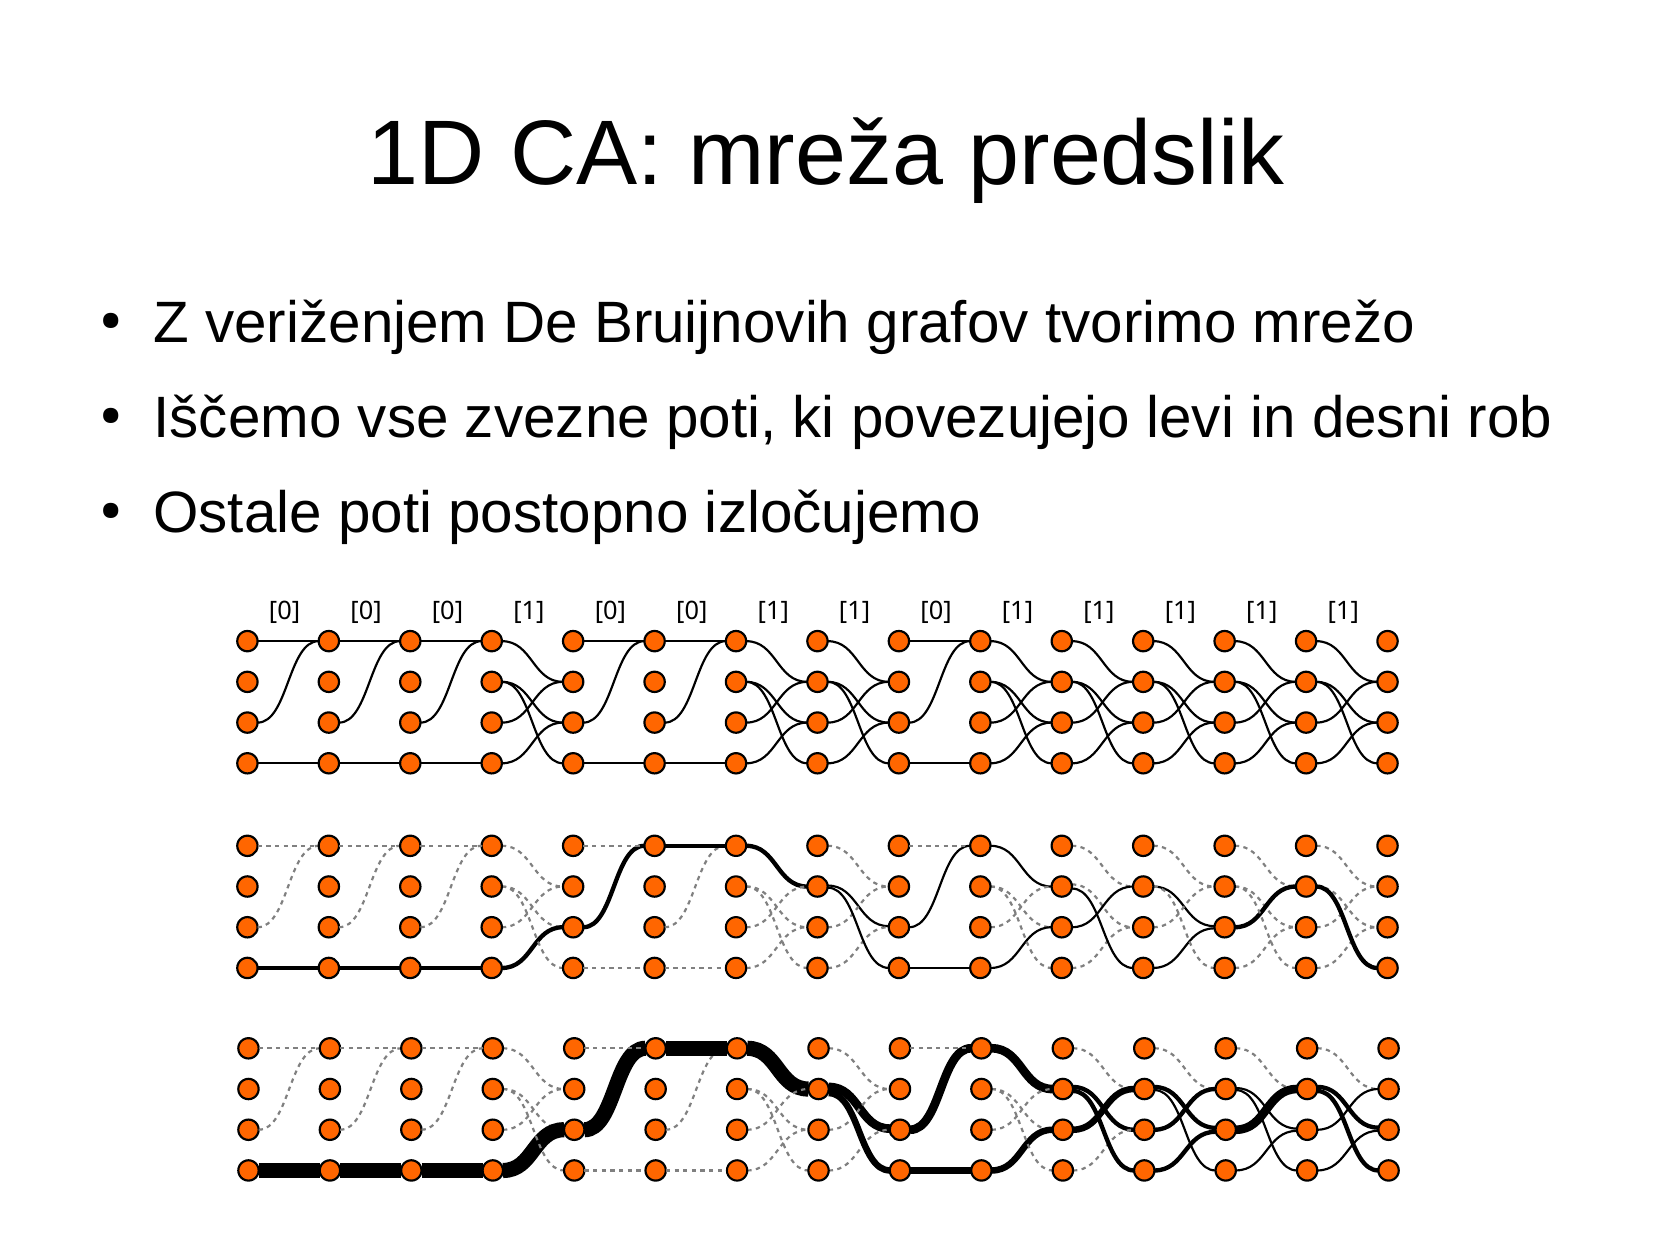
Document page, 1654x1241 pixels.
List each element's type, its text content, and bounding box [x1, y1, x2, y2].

picture [225, 585, 1411, 1193]
title 1D CA: mreža predslik [82, 49, 1571, 257]
list Z veriženjem De Bruijnovih grafov tvorimo mrežo Iščemo vse zvezne poti, ki povezujejo levi in desni rob Ostale poti postopno izločujemo [82, 290, 1571, 1010]
